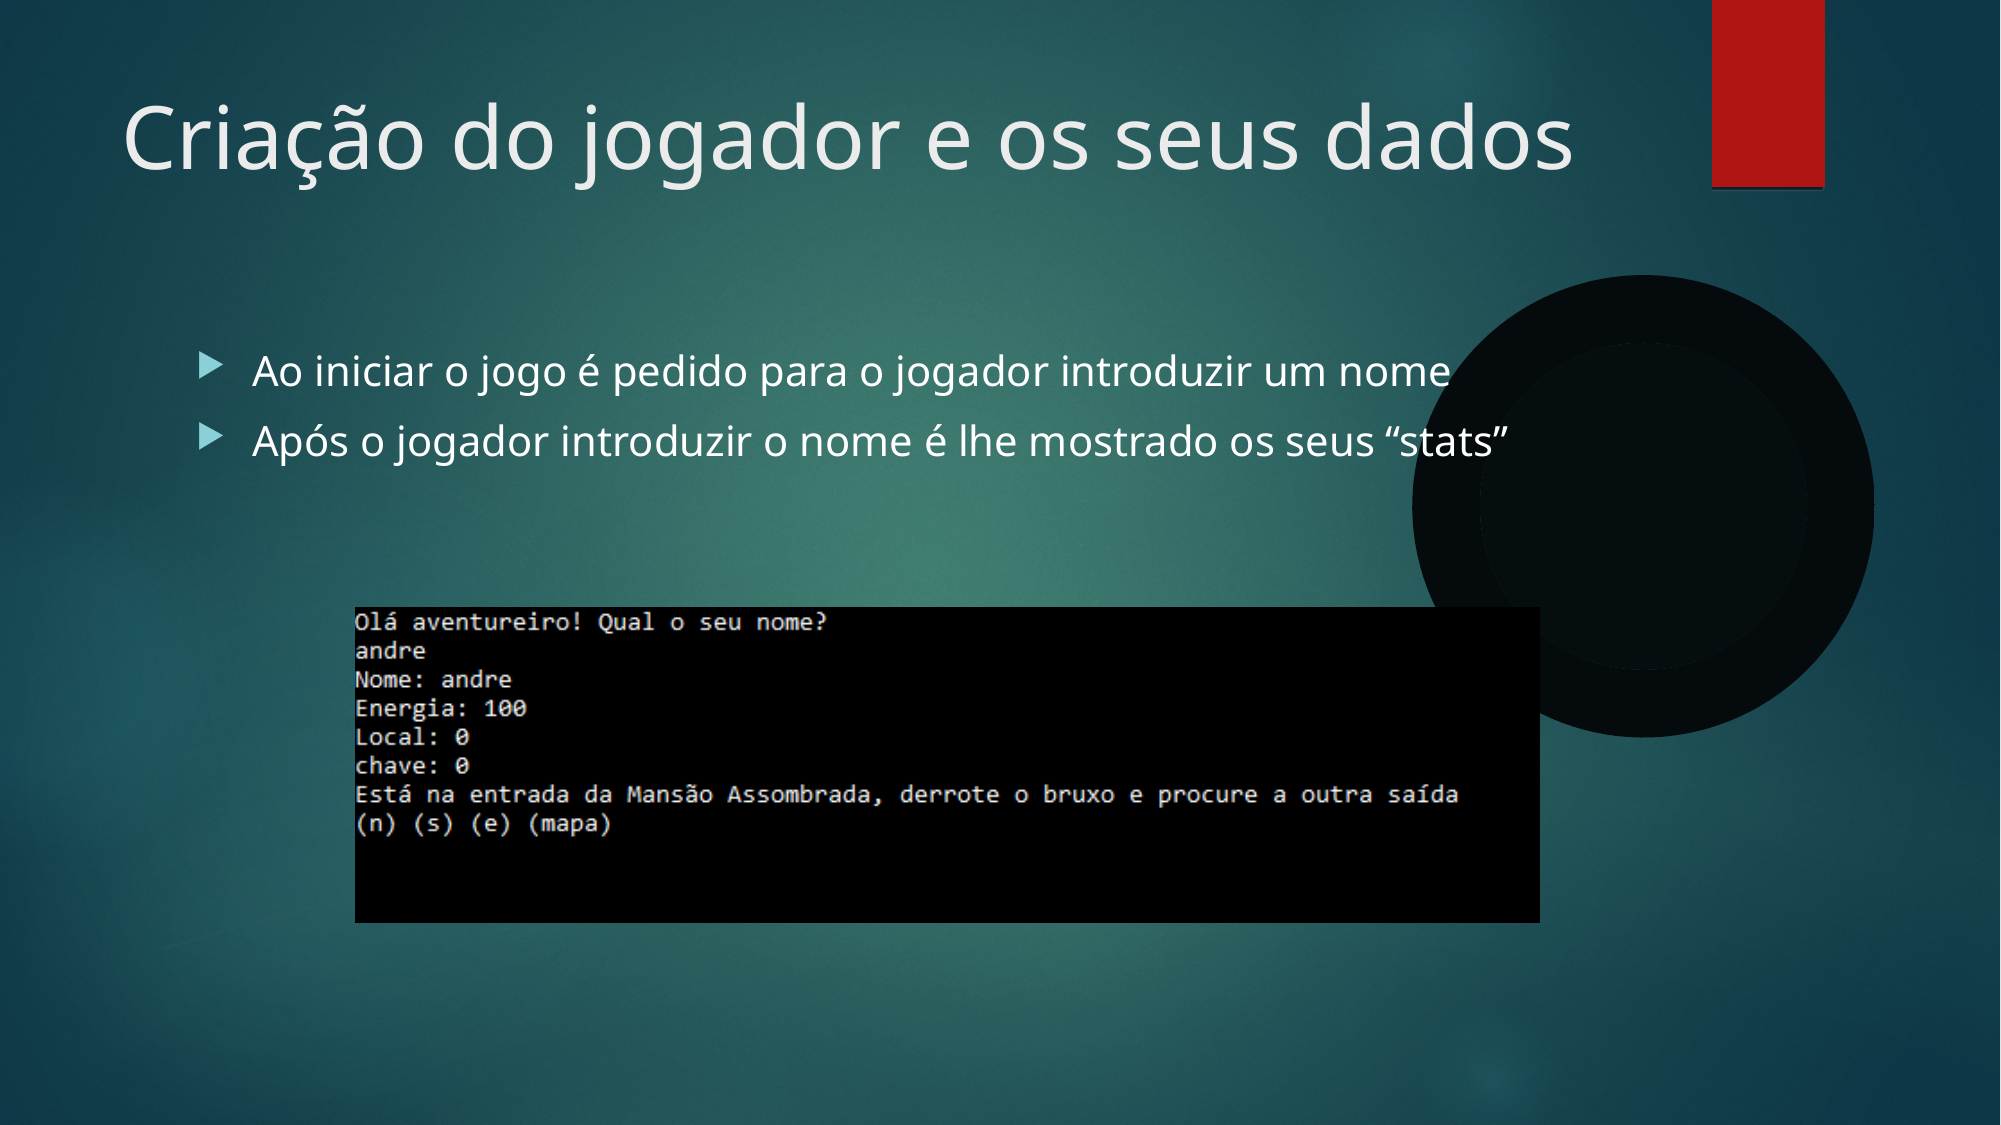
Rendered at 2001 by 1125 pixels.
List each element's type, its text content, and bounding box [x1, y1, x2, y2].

picture [355, 607, 1540, 923]
title Criação do jogador e os seus dados [106, 74, 1649, 305]
list Ao iniciar o jogo é pedido para o jogador introduzir um nome Após o jogador introduzir o nome é lhe mostrado os seus “stats” [181, 336, 1649, 1026]
